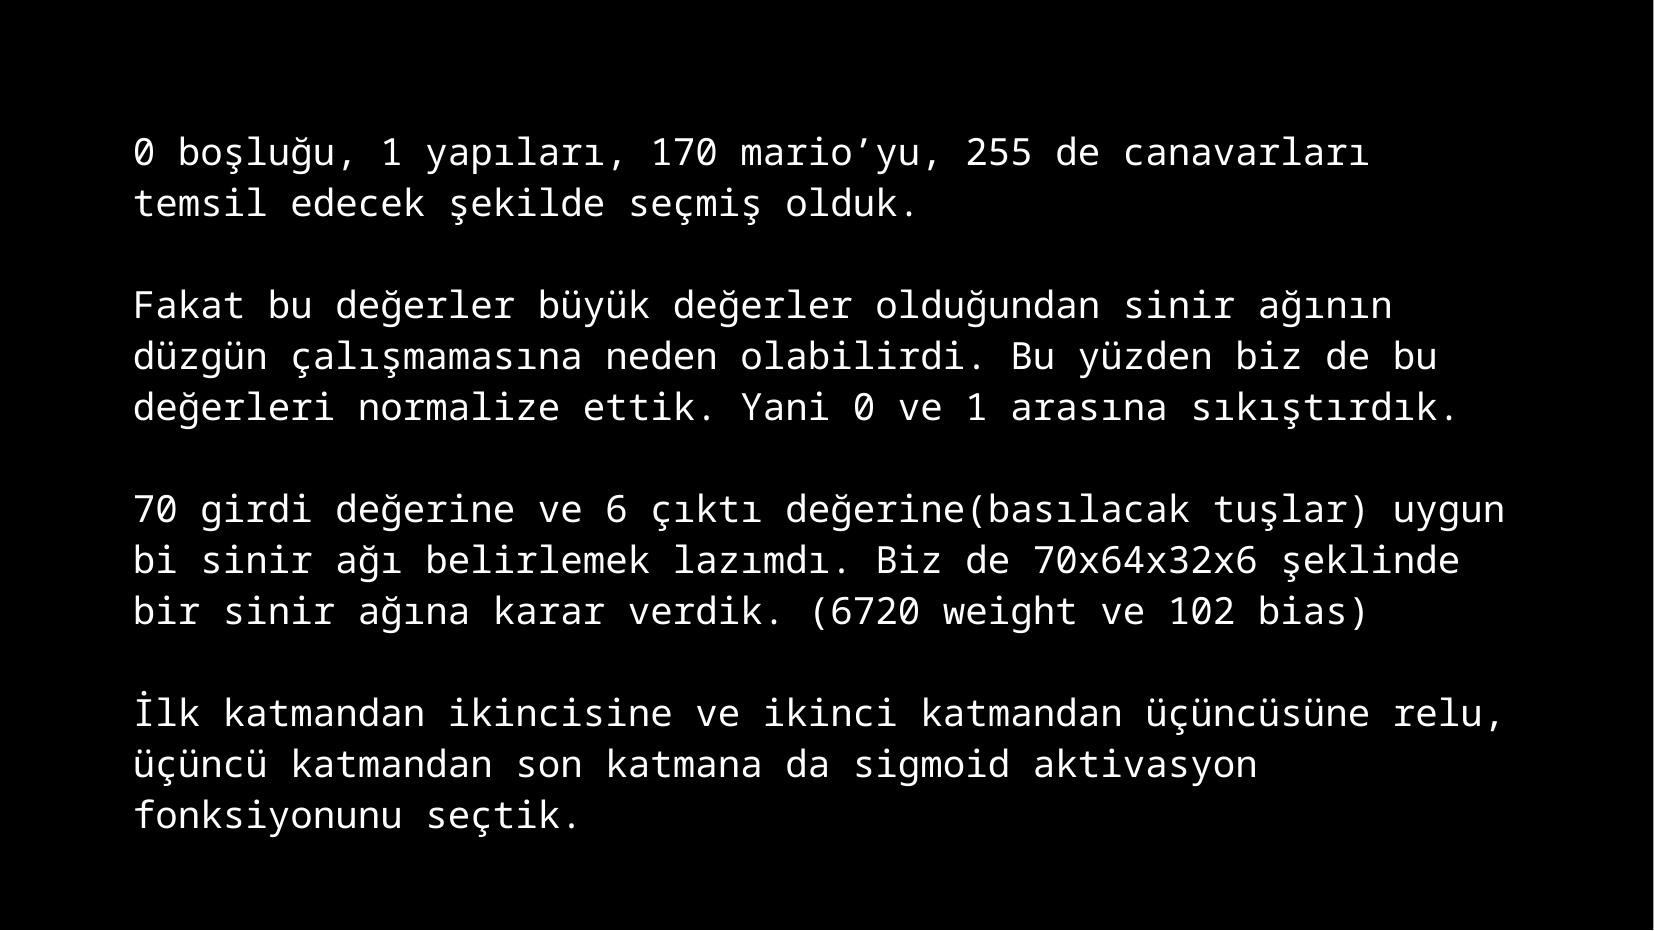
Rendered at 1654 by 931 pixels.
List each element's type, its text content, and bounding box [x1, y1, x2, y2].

text_box 0 boşluğu, 1 yapıları, 170 mario’yu, 255 de canavarları temsil edecek şekilde seçmiş olduk. Fakat bu değerler büyük değerler olduğundan sinir ağının düzgün çalışmamasına neden olabilirdi. Bu yüzden biz de bu değerleri normalize ettik. Yani 0 ve 1 arasına sıkıştırdık. 70 girdi değerine ve 6 çıktı değerine(basılacak tuşlar) uygun bi sinir ağı belirlemek lazımdı. Biz de 70x64x32x6 şeklinde bir sinir ağına karar verdik. (6720 weight ve 102 bias) İlk katmandan ikincisine ve ikinci katmandan üçüncüsüne relu, üçüncü katmandan son katmana da sigmoid aktivasyon fonksiyonunu seçtik. [118, 118, 1536, 658]
